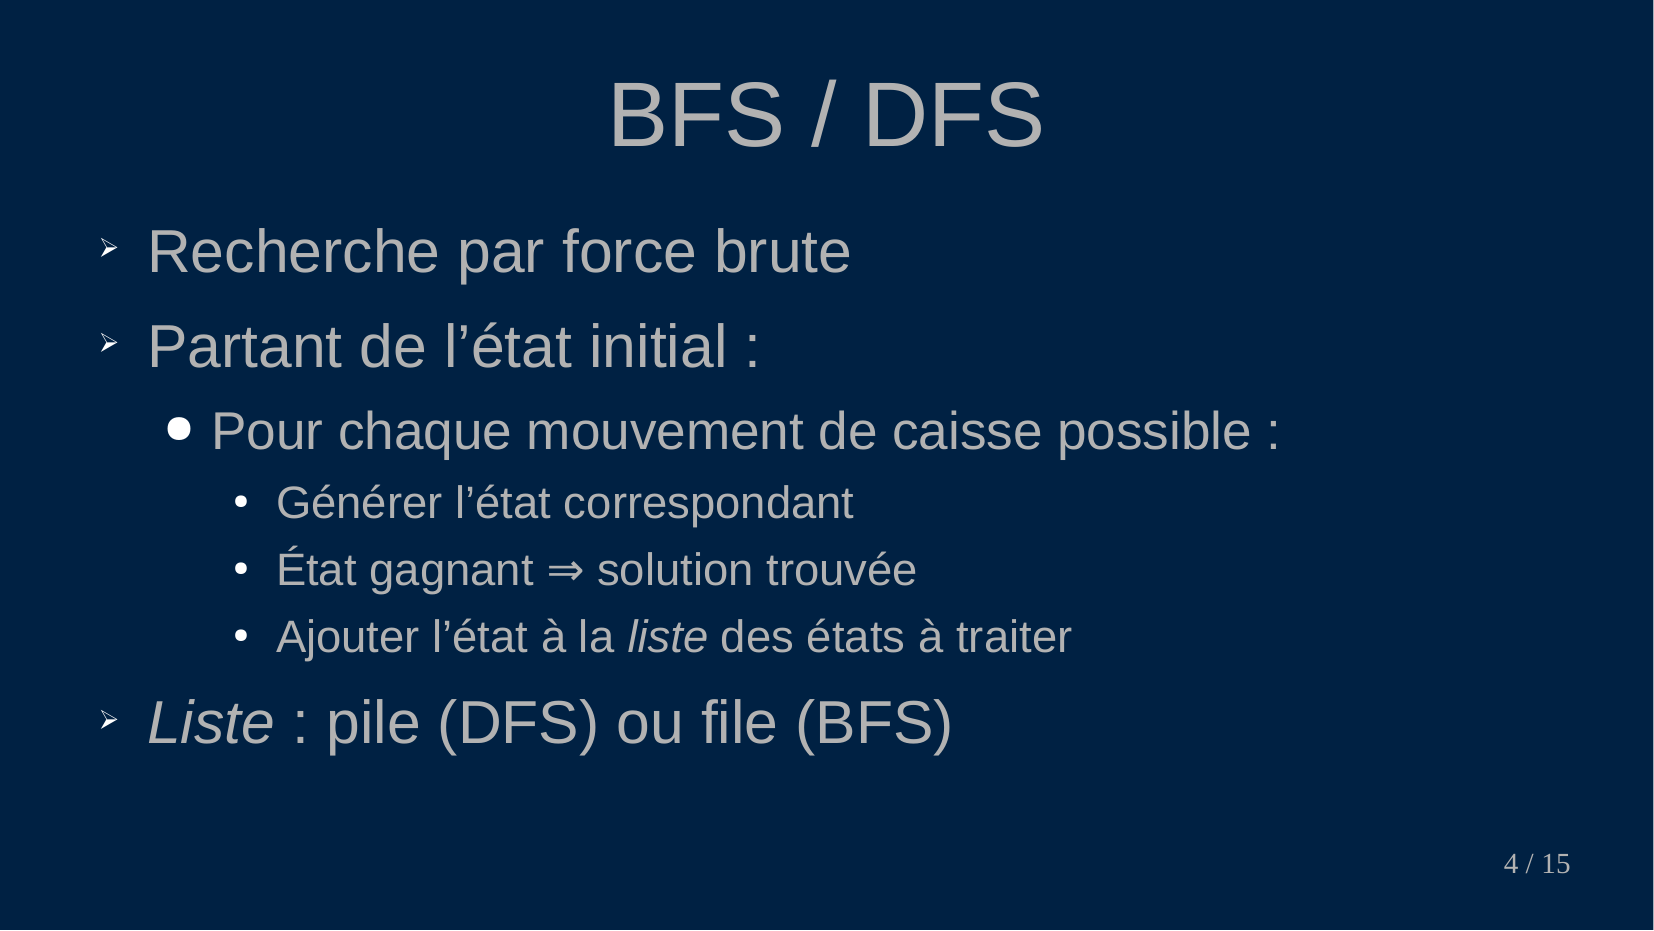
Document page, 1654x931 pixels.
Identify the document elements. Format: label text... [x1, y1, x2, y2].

title BFS / DFS [82, 37, 1571, 193]
list Recherche par force brute Partant de l’état initial : Pour chaque mouvement de caisse possible : Générer l’état correspondant État gagnant ⇒ solution trouvée Ajouter l’état à la liste des états à traiter Liste : pile (DFS) ou file (BFS) [82, 217, 1571, 758]
